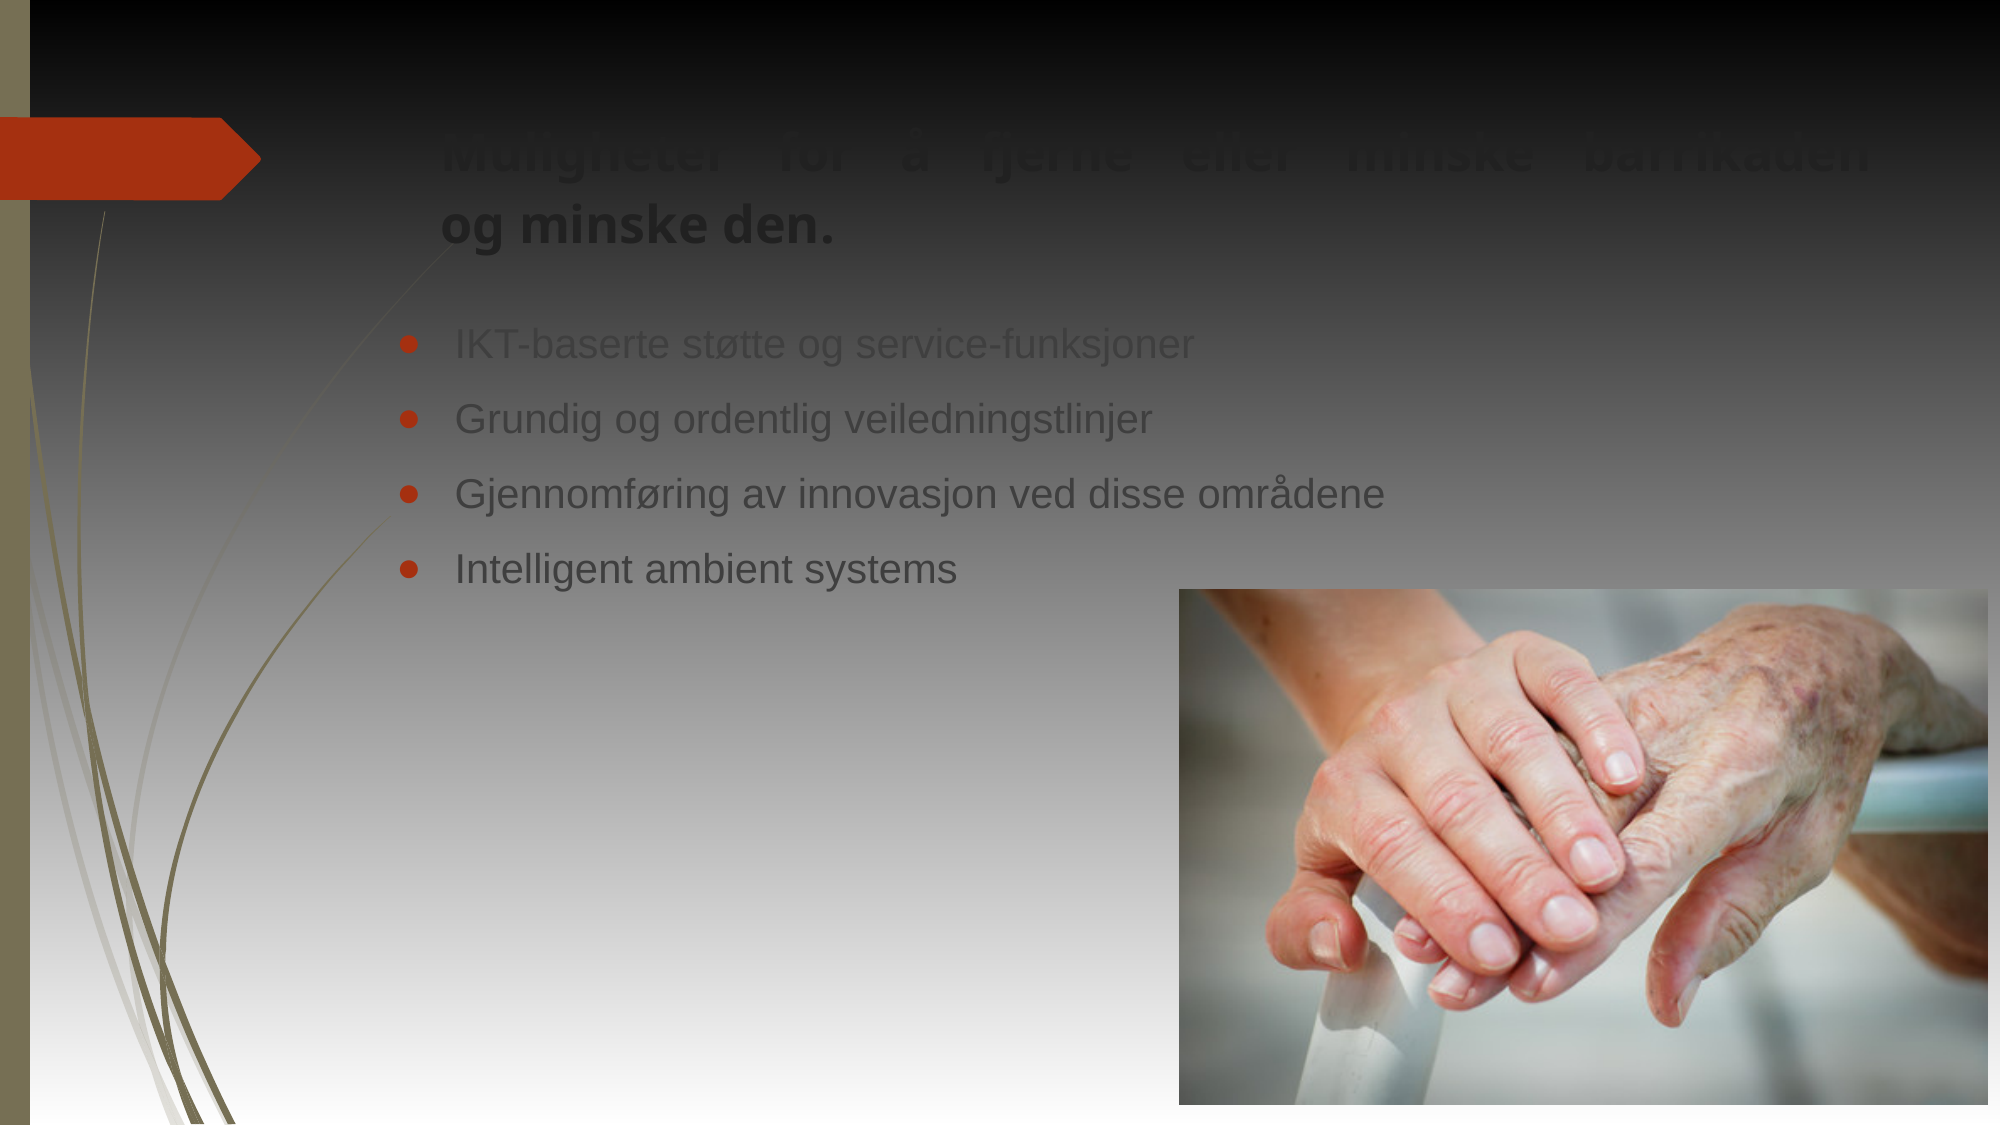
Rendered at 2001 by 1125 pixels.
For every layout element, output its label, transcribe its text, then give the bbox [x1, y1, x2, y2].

list IKT-baserte støtte og service-funksjoner Grundig og ordentlig veiledningstlinjer Gjennomføring av innovasjon ved disse områdene Intelligent ambient systems [364, 284, 1828, 905]
picture [1179, 589, 1988, 1105]
title Muligheter for å fjerne eller minske barrikaden og minske den. [425, 102, 1888, 313]
